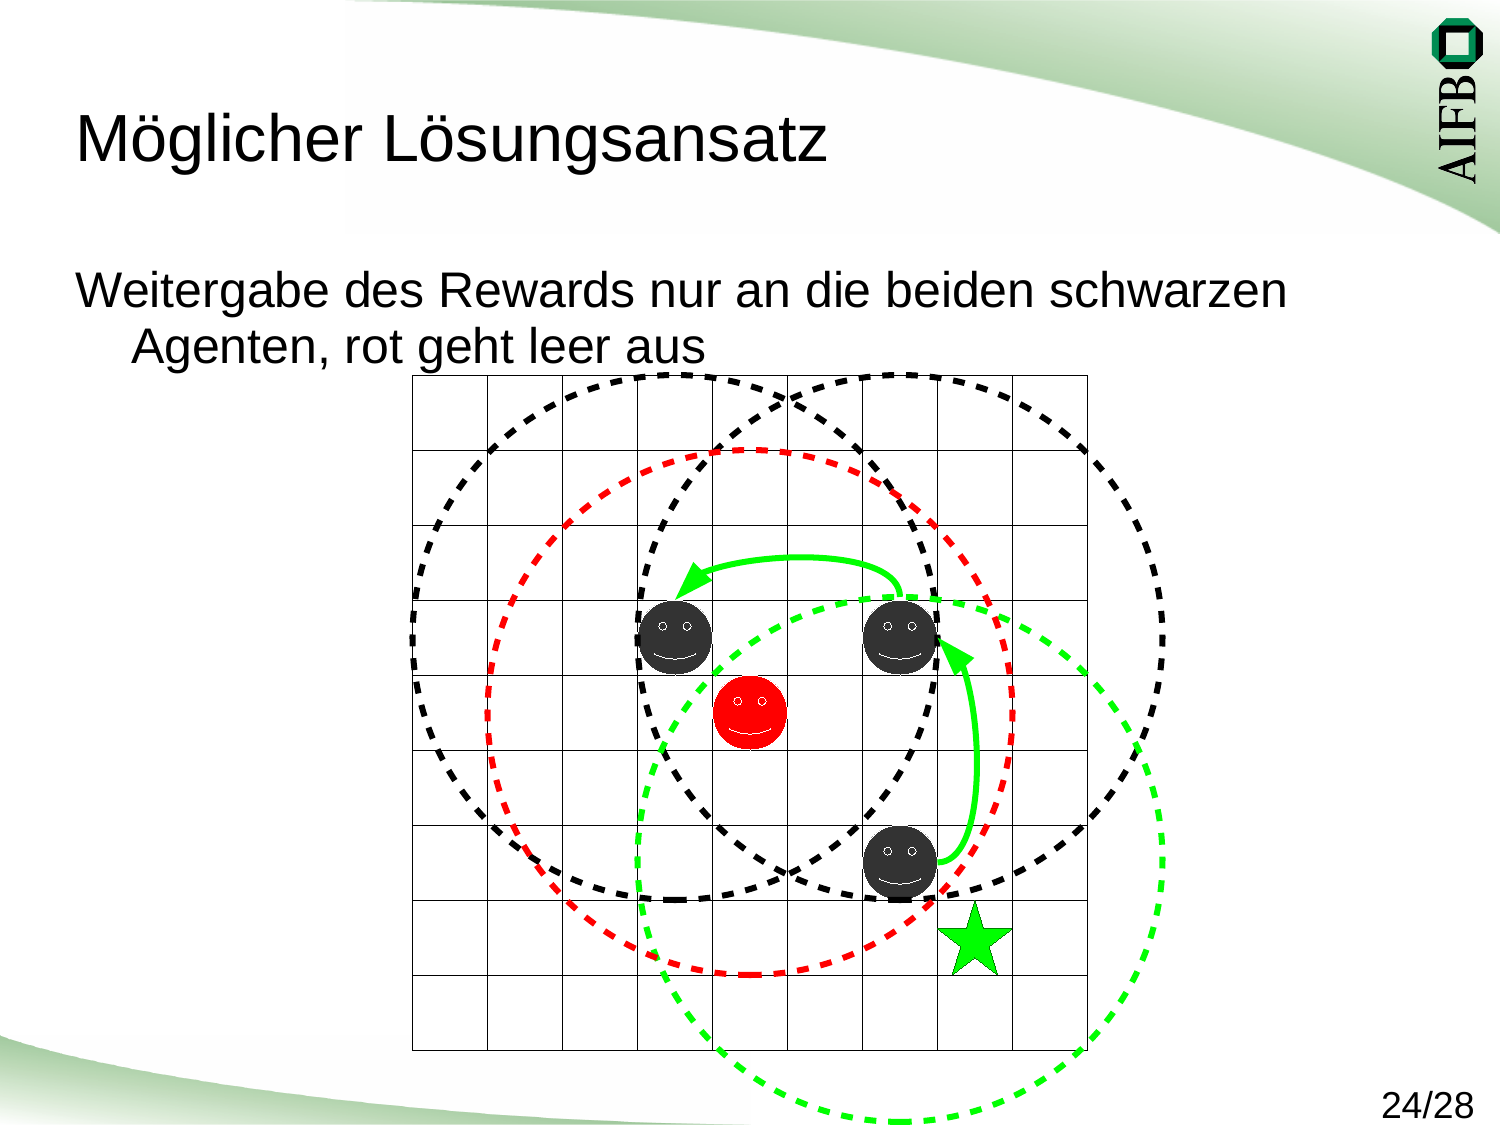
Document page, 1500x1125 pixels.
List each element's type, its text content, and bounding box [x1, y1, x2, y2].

list Weitergabe des Rewards nur an die beiden schwarzen Agenten, rot geht leer aus [75, 262, 1426, 1057]
picture [345, 0, 1500, 234]
list Weitergabe des Rewards nur an die beiden schwarzen Agenten, rot geht leer aus [727, 1051, 1073, 1057]
title Möglicher Lösungsansatz [75, 45, 958, 233]
picture [0, 1035, 751, 1125]
text_box [412, 375, 1088, 1051]
